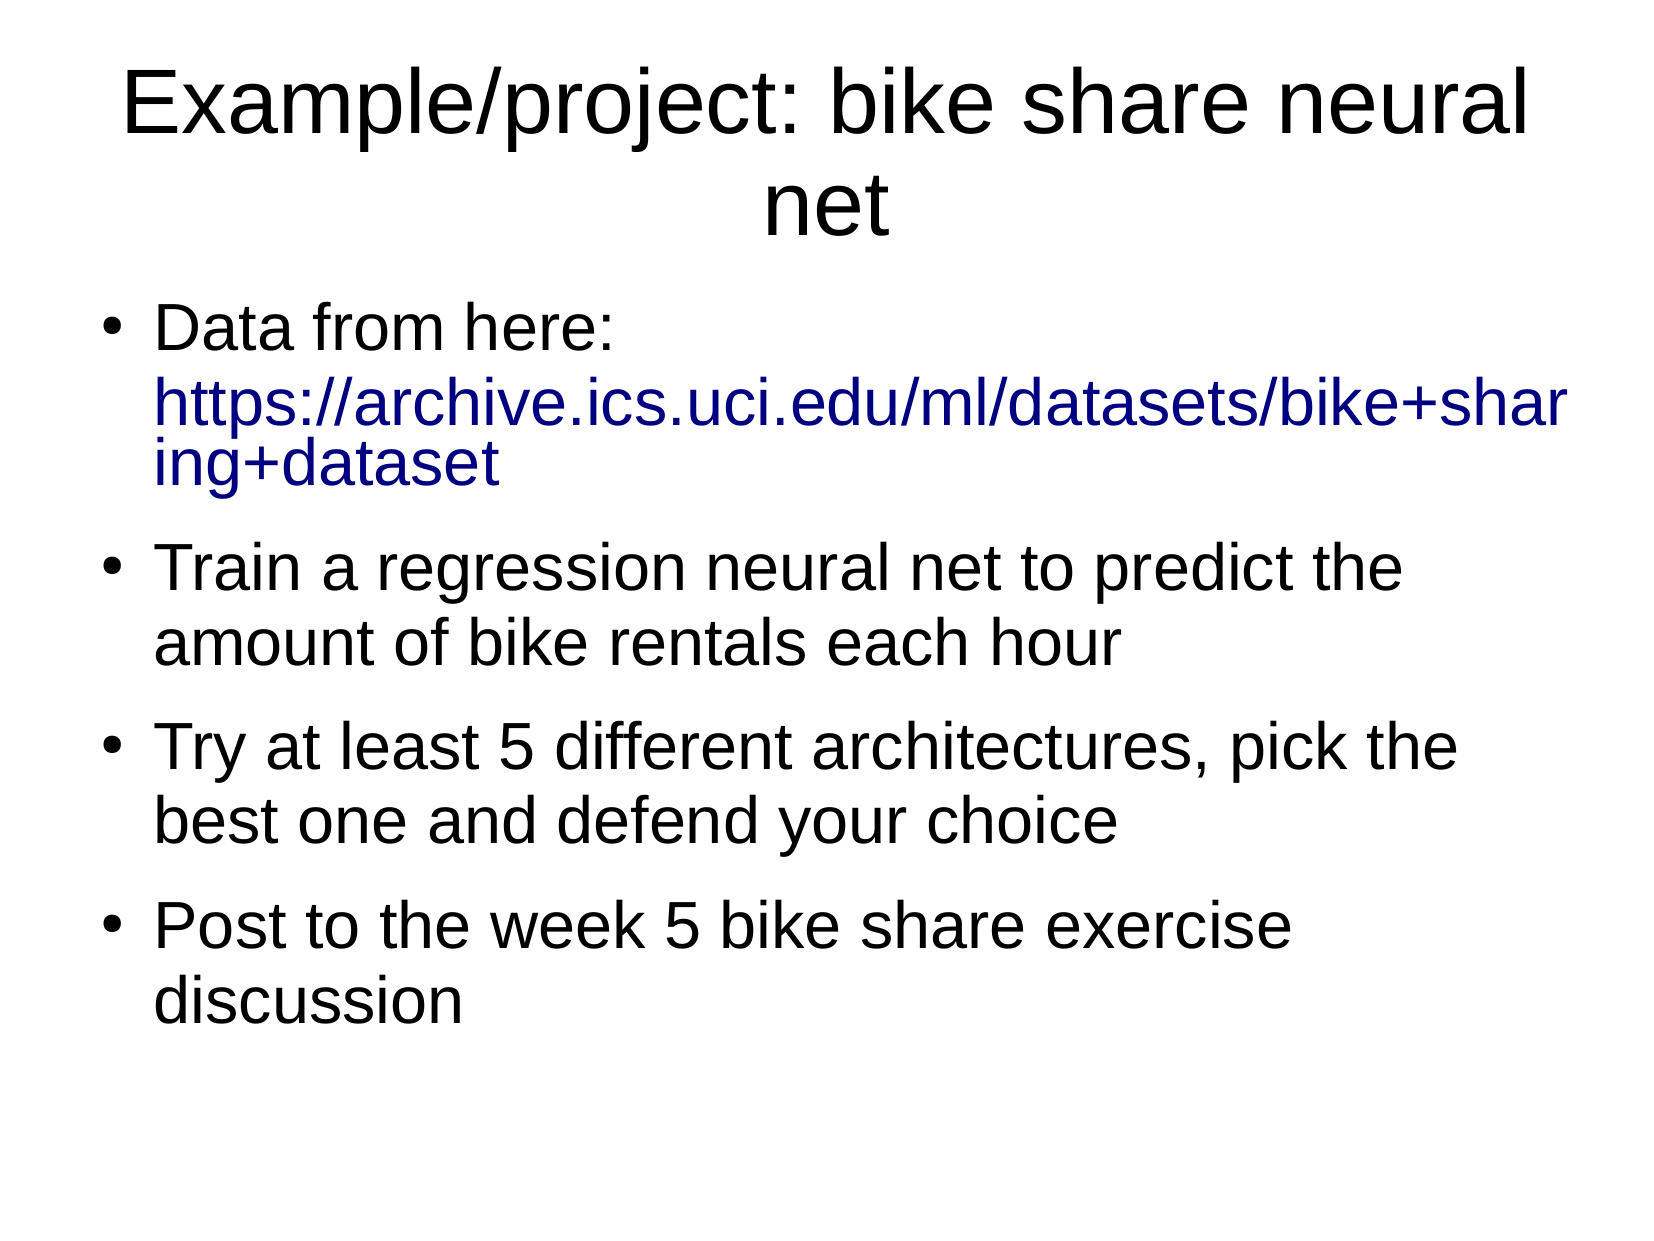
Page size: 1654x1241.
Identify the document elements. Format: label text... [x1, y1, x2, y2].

title Example/project: bike share neural net [82, 49, 1571, 257]
list Data from here: https://archive.ics.uci.edu/ml/datasets/bike+sharing+dataset Train a regression neural net to predict the amount of bike rentals each hour Try at least 5 different architectures, pick the best one and defend your choice Post to the week 5 bike share exercise discussion [82, 290, 1571, 1010]
